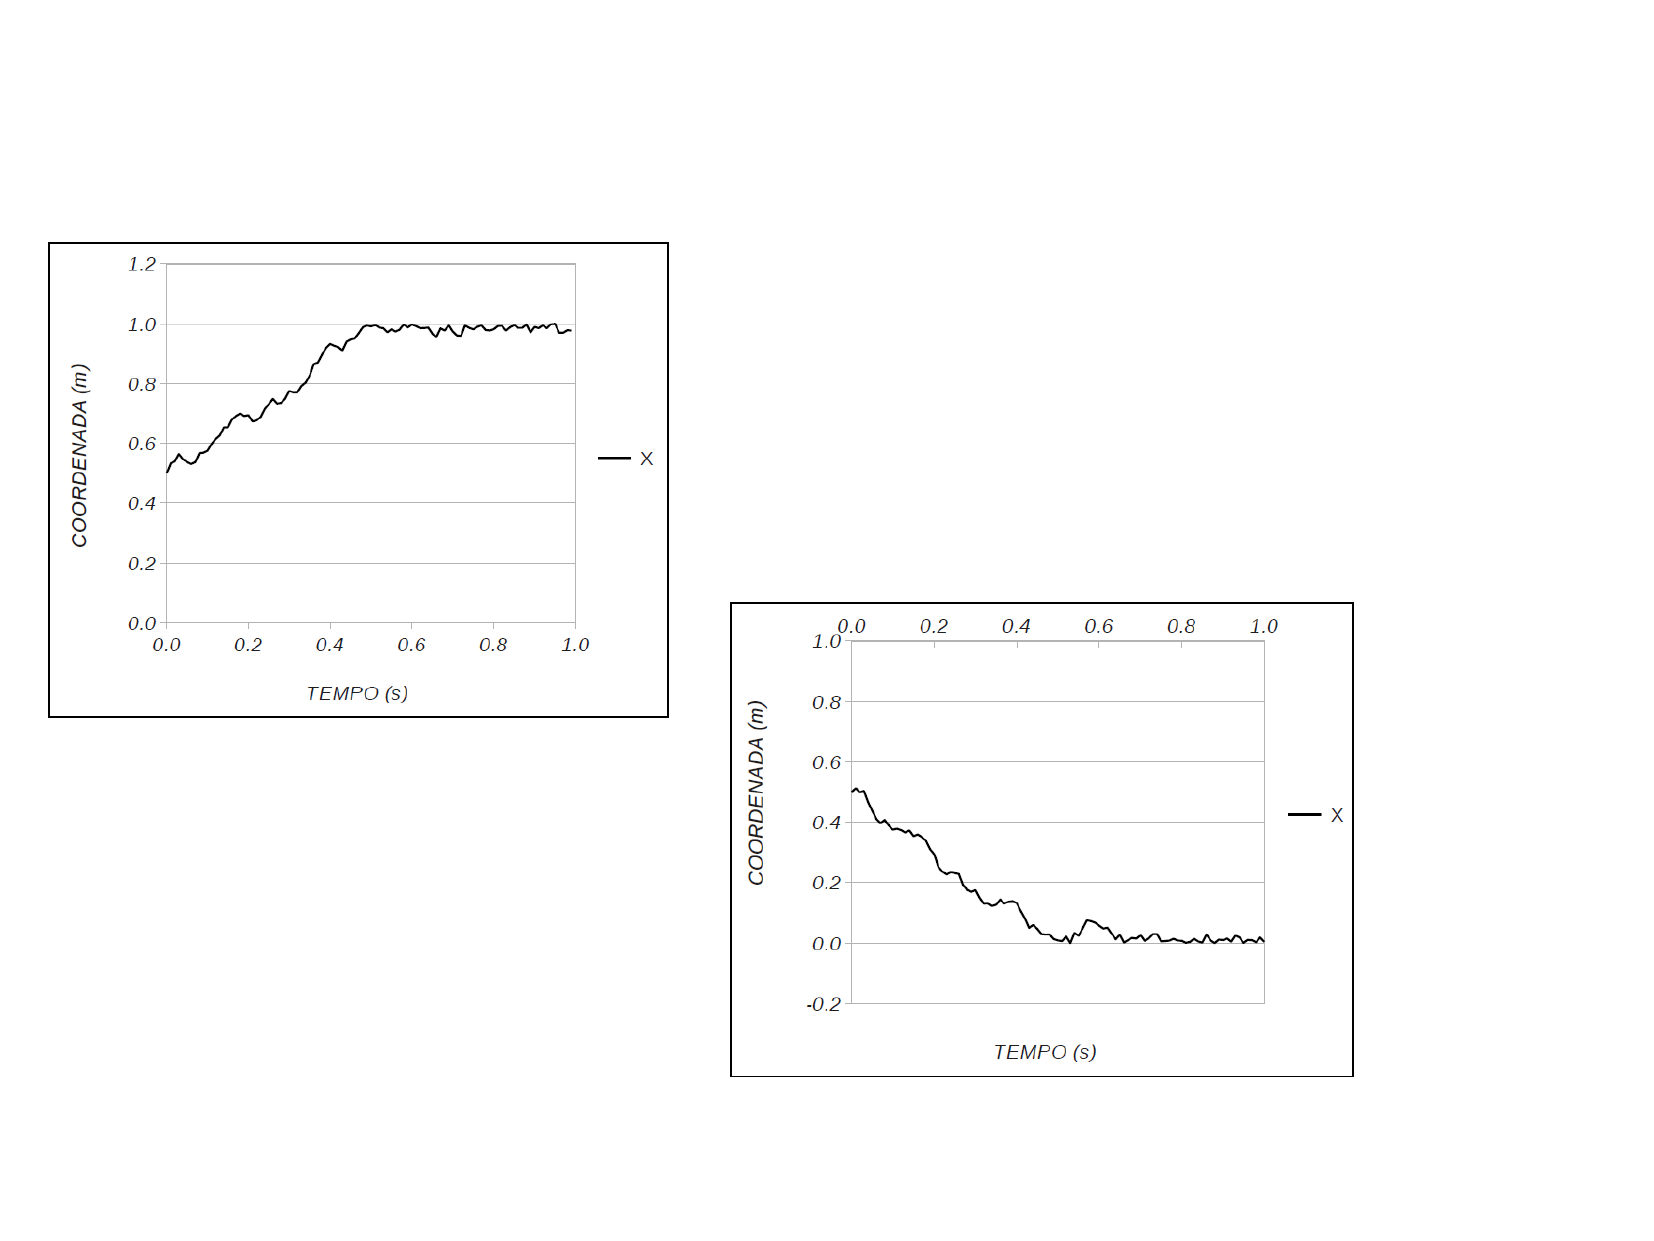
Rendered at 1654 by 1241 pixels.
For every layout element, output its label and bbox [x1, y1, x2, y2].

picture [731, 603, 1353, 1076]
picture [49, 243, 668, 716]
